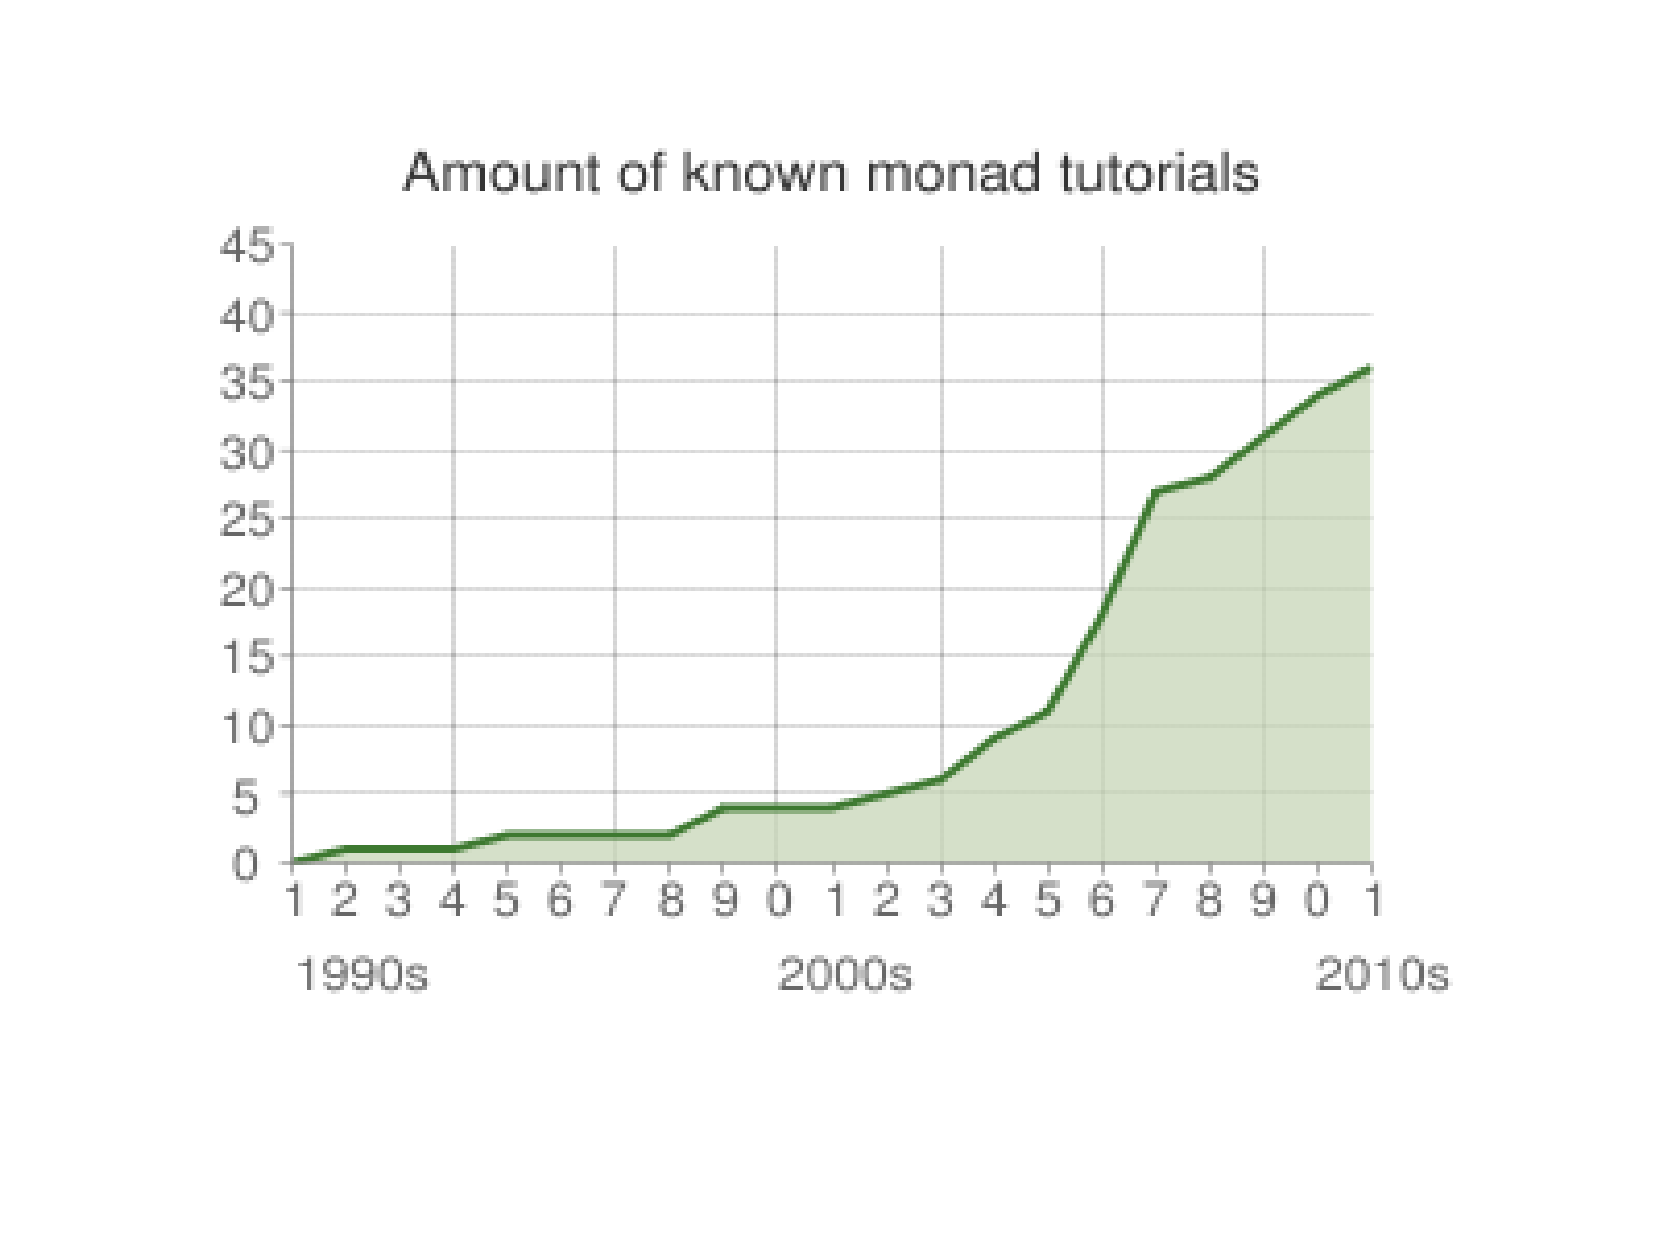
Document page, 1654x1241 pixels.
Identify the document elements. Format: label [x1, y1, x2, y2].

picture [212, 129, 1453, 1010]
